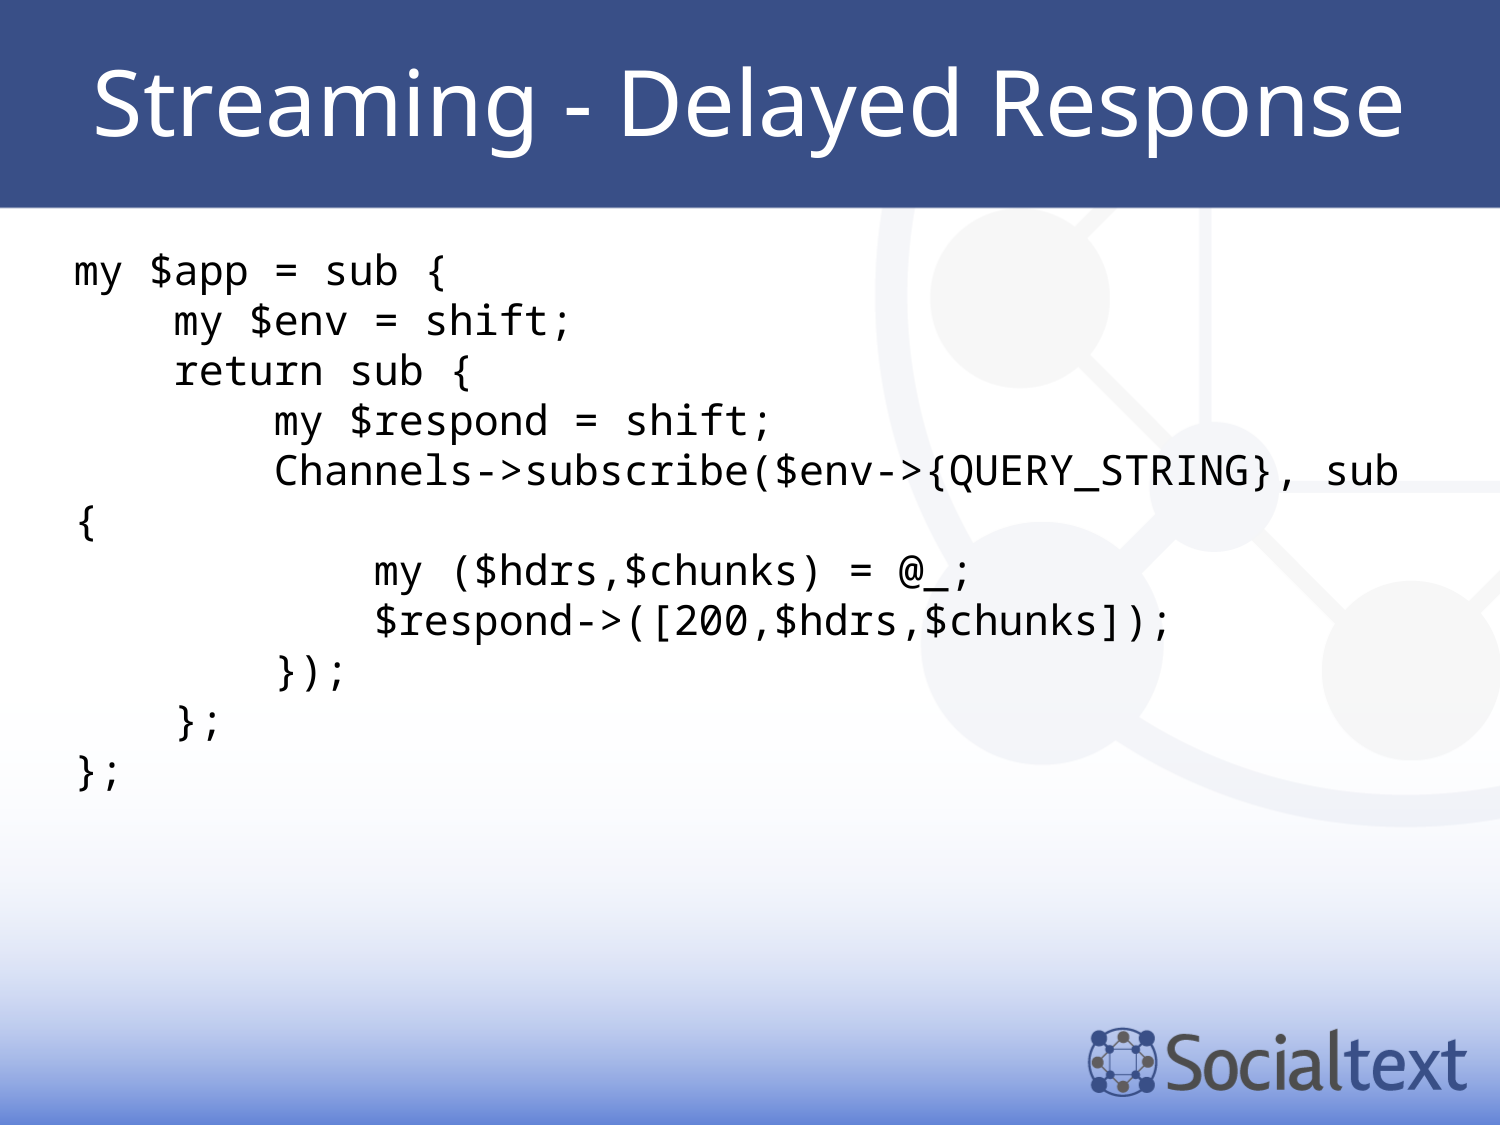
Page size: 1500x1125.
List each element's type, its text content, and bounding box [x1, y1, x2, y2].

picture [0, 0, 1500, 1125]
title Streaming - Delayed Response [12, 0, 1488, 221]
text_box my $app = sub { my $env = shift; return sub { my $respond = shift; Channels->subscribe($env->{QUERY_STRING}, sub { my ($hdrs,$chunks) = @_; $respond->([200,$hdrs,$chunks]); }); }; }; [59, 236, 1447, 1034]
